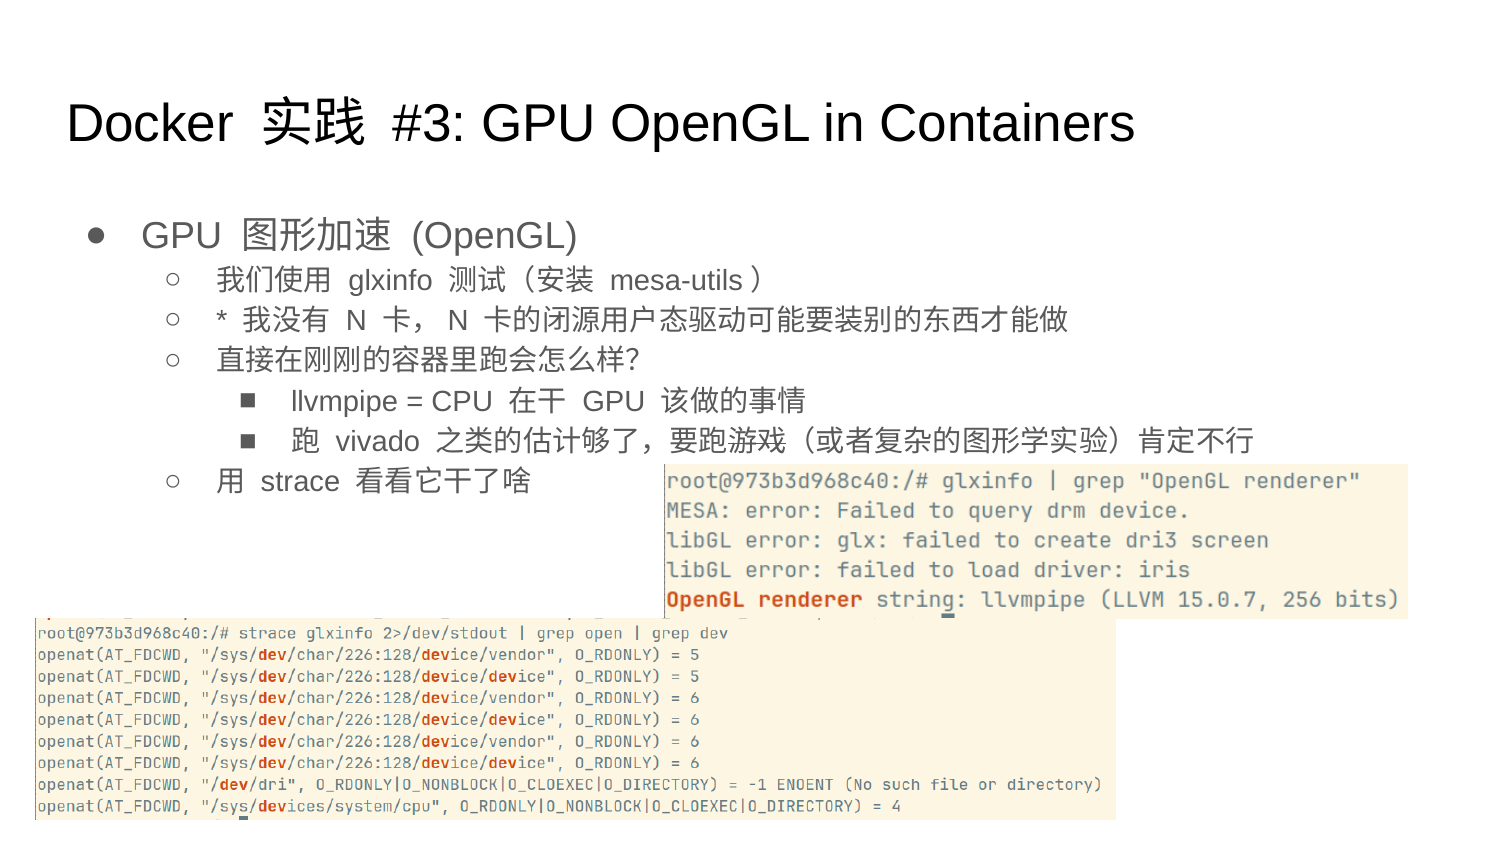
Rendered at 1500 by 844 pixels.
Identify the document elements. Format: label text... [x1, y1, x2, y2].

list GPU 图形加速 (OpenGL) 我们使用 glxinfo 测试（安装 mesa-utils） * 我没有 N 卡，N 卡的闭源用户态驱动可能要装别的东西才能做 直接在刚刚的容器里跑会怎么样？ llvmpipe = CPU 在干 GPU 该做的事情 跑 vivado 之类的估计够了，要跑游戏（或者复杂的图形学实验）肯定不行 用 strace 看看它干了啥 [51, 189, 1449, 750]
picture [35, 464, 1408, 820]
title Docker 实践 #3: GPU OpenGL in Containers [51, 72, 1449, 167]
